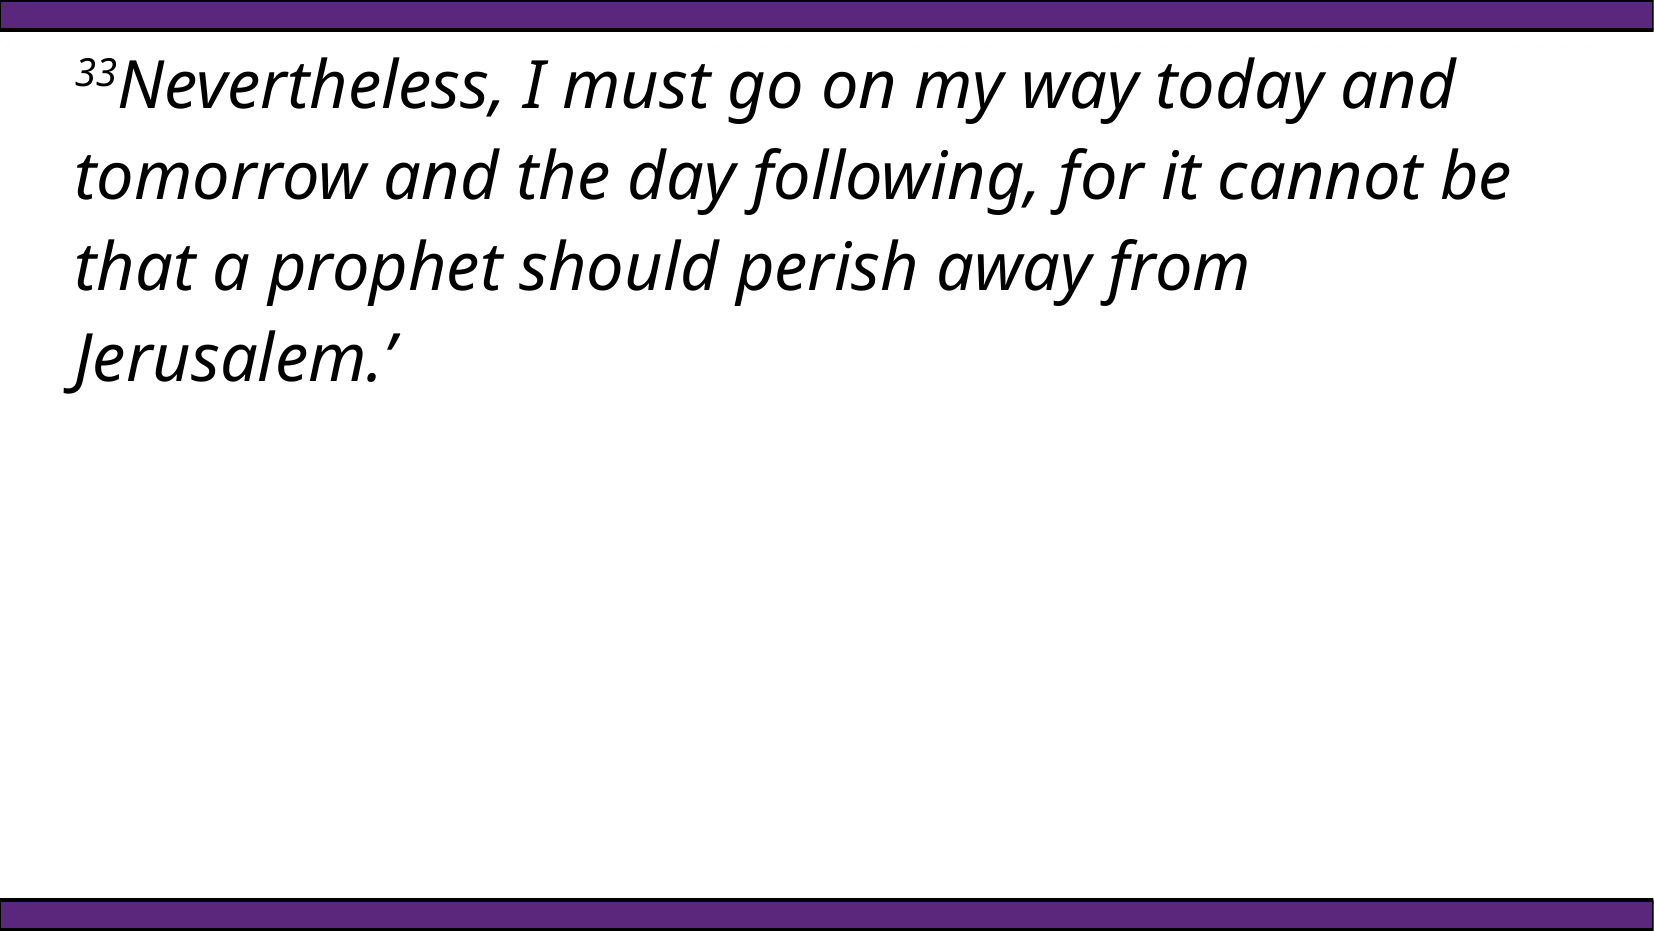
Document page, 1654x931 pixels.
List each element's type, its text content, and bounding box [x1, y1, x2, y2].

text_box [0, 900, 1654, 931]
text_box [0, 0, 1654, 31]
text_box 33Nevertheless, I must go on my way today and tomorrow and the day following, for it cannot be that a prophet should perish away from Jerusalem.’ [60, 30, 1606, 401]
picture [0, 31, 1654, 900]
